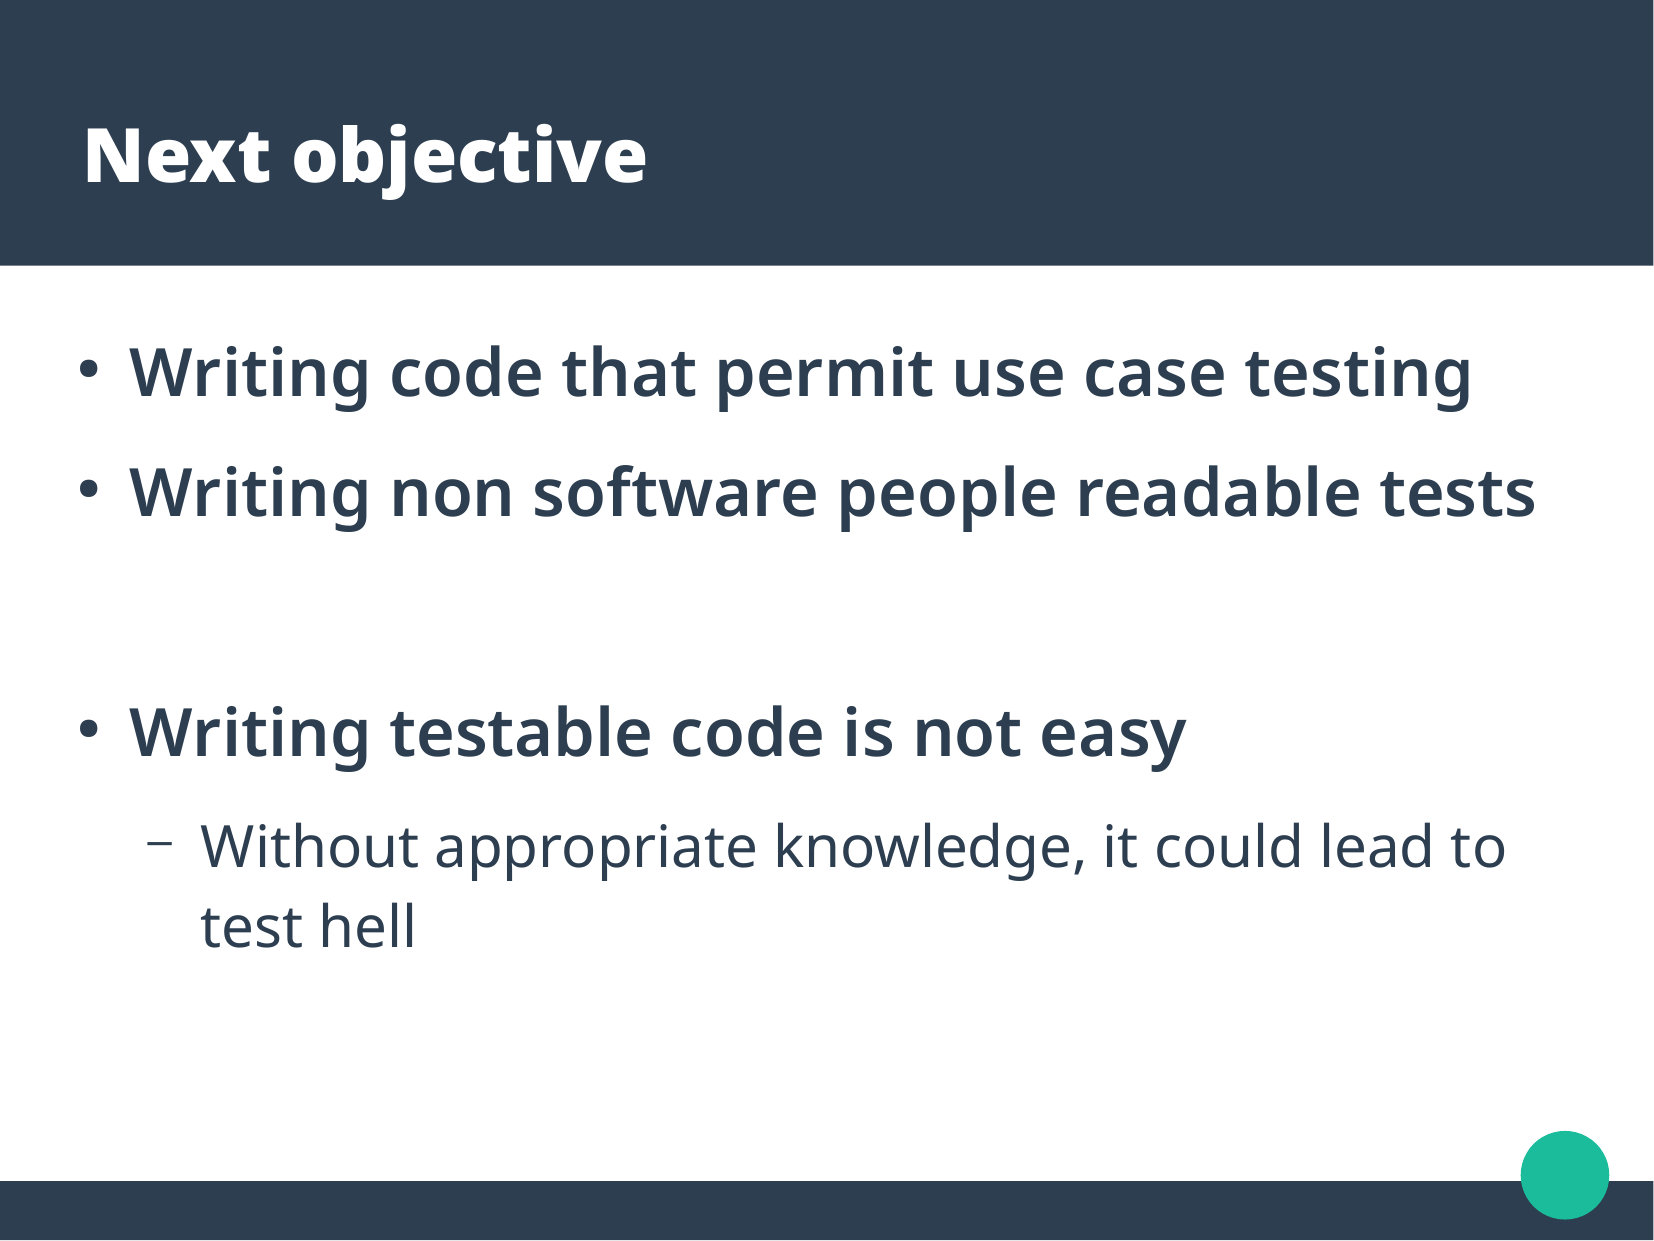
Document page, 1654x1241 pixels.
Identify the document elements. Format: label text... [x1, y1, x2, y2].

list Writing code that permit use case testing Writing non software people readable tests Writing testable code is not easy Without appropriate knowledge, it could lead to test hell [59, 324, 1560, 1152]
title Next objective [82, 49, 1571, 257]
